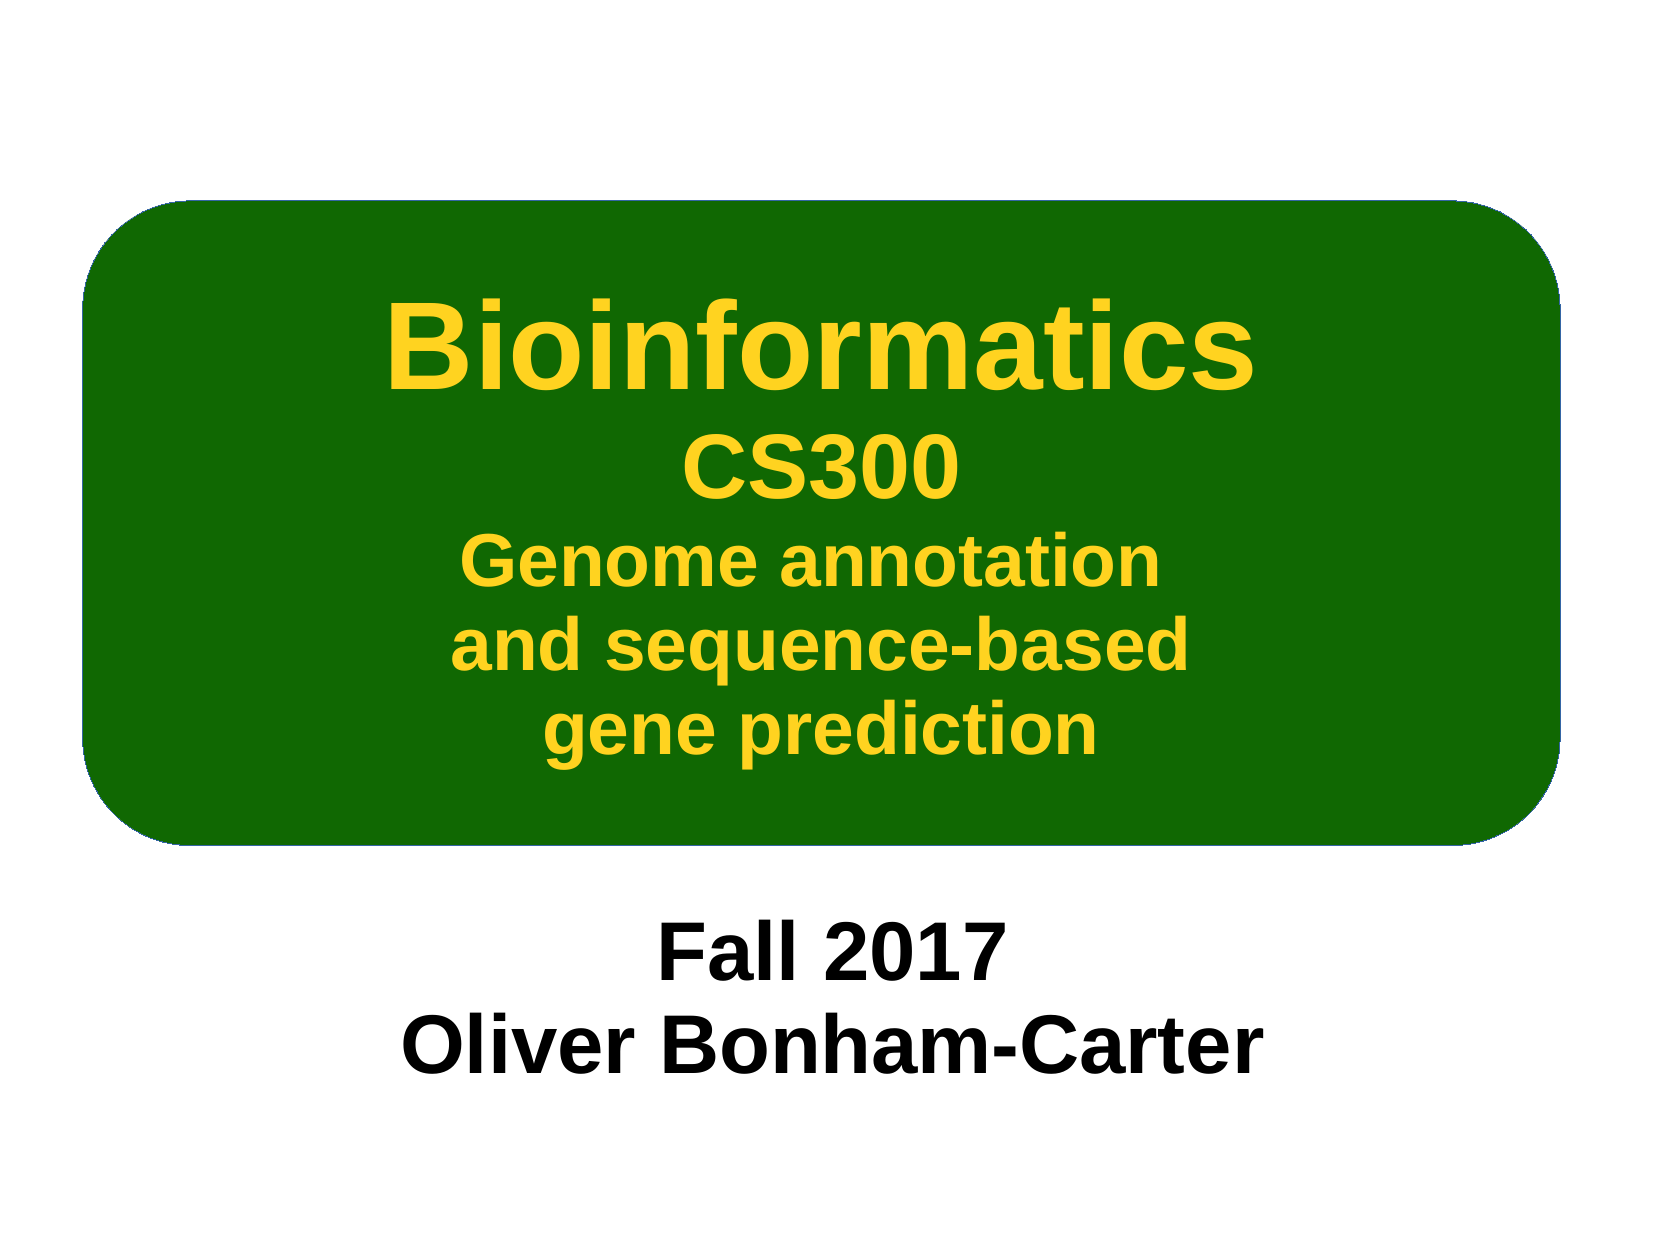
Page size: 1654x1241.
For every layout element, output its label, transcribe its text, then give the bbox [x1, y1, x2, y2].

text_box Fall 2017 Oliver Bonham-Carter [385, 898, 1281, 1100]
text_box Bioinformatics CS300 Genome annotation and sequence-based gene prediction [82, 200, 1561, 846]
